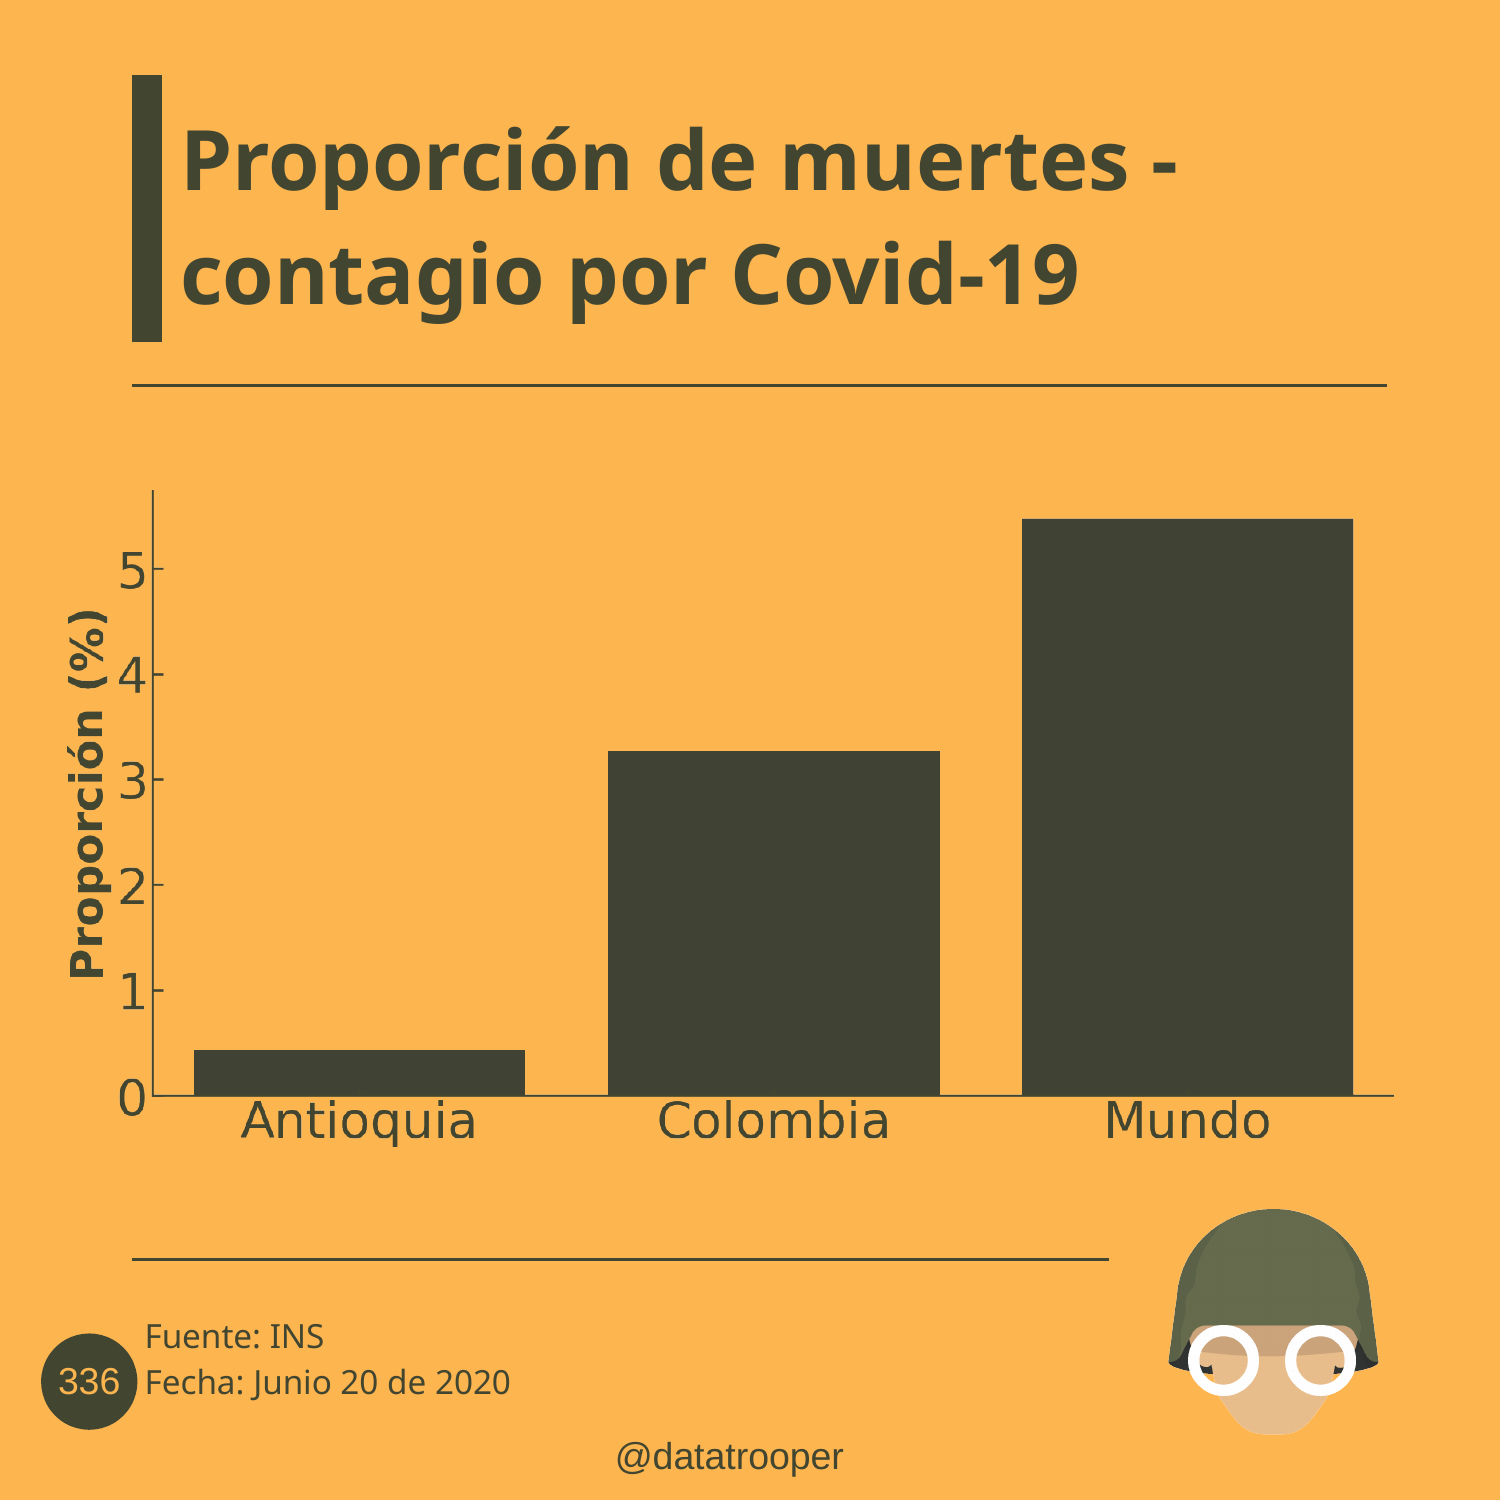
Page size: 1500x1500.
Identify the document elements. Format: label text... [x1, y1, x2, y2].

picture [67, 490, 1410, 1500]
title Proporción de muertes - contagio por Covid-19 [180, 120, 1351, 311]
